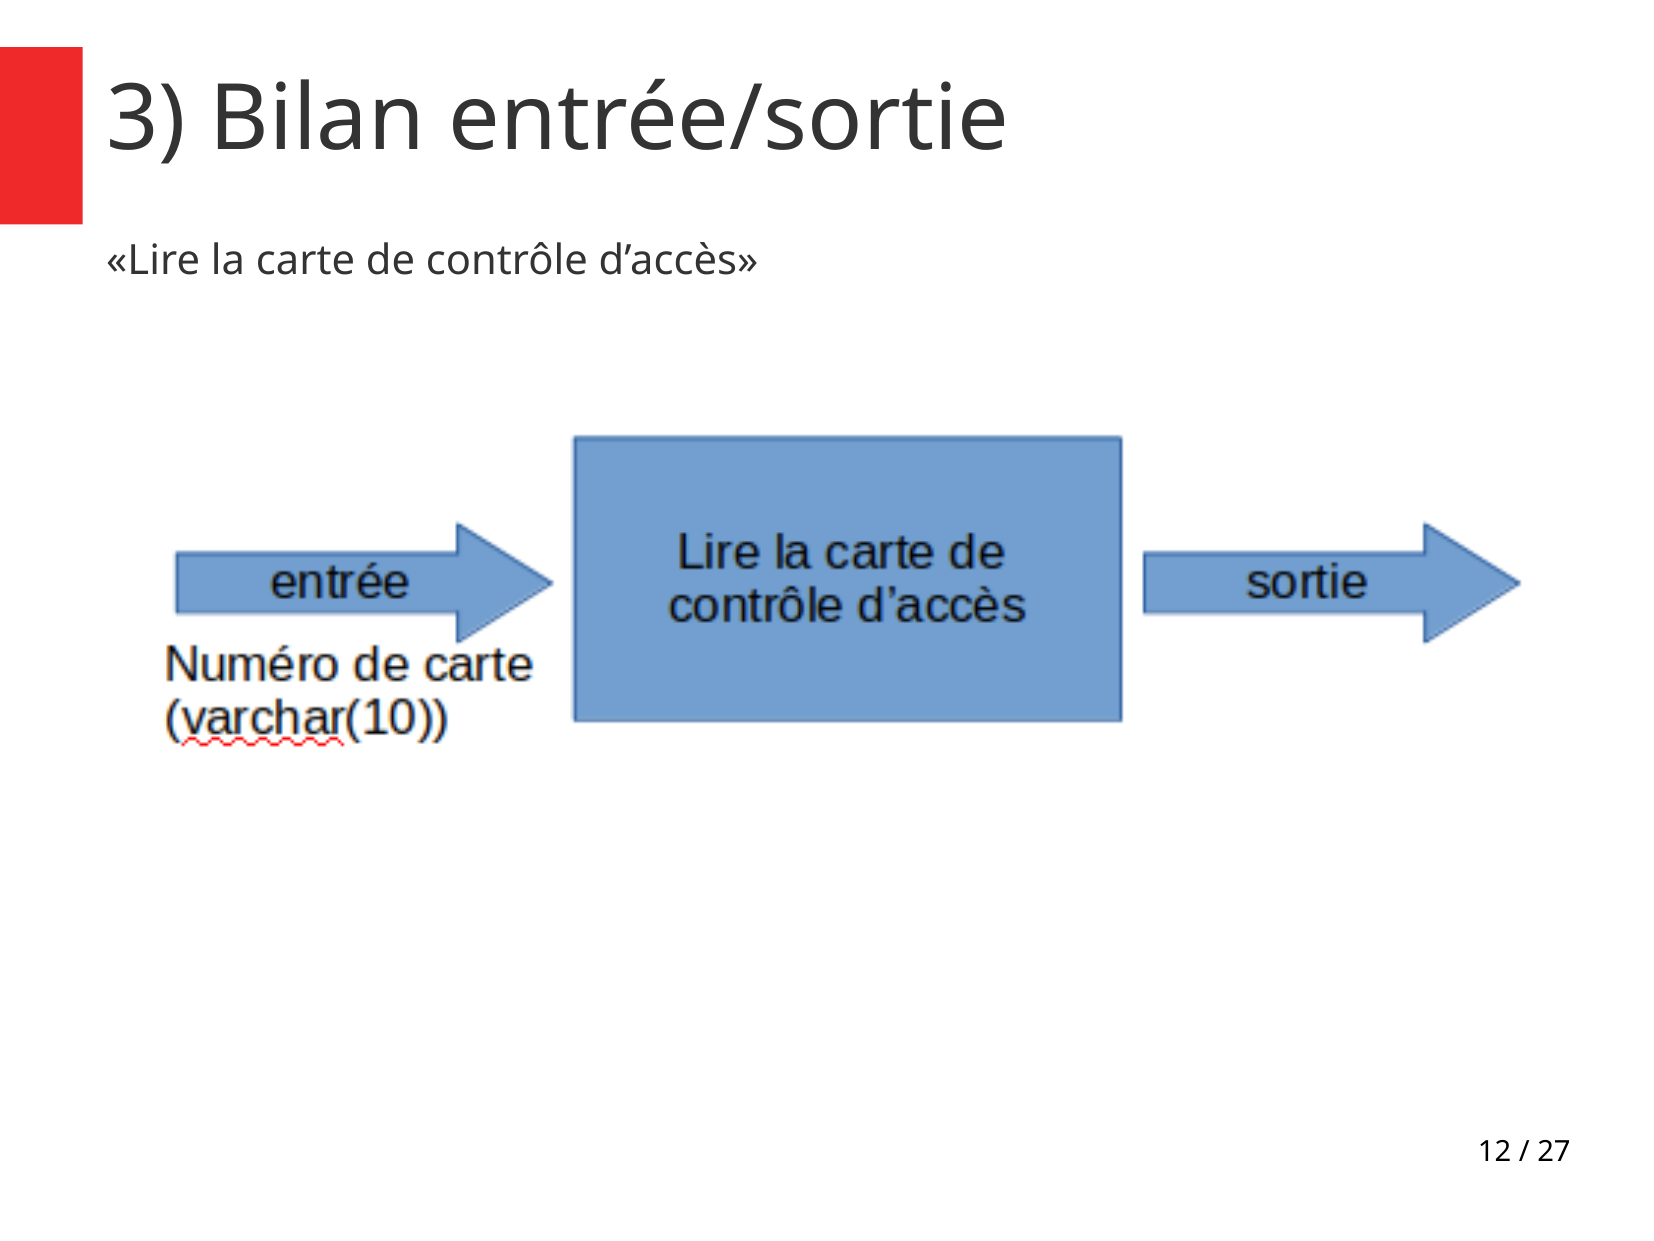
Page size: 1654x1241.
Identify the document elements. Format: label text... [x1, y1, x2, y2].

picture [106, 401, 1548, 809]
title 3) Bilan entrée/sortie «Lire la carte de contrôle d’accès» [106, 69, 1619, 284]
